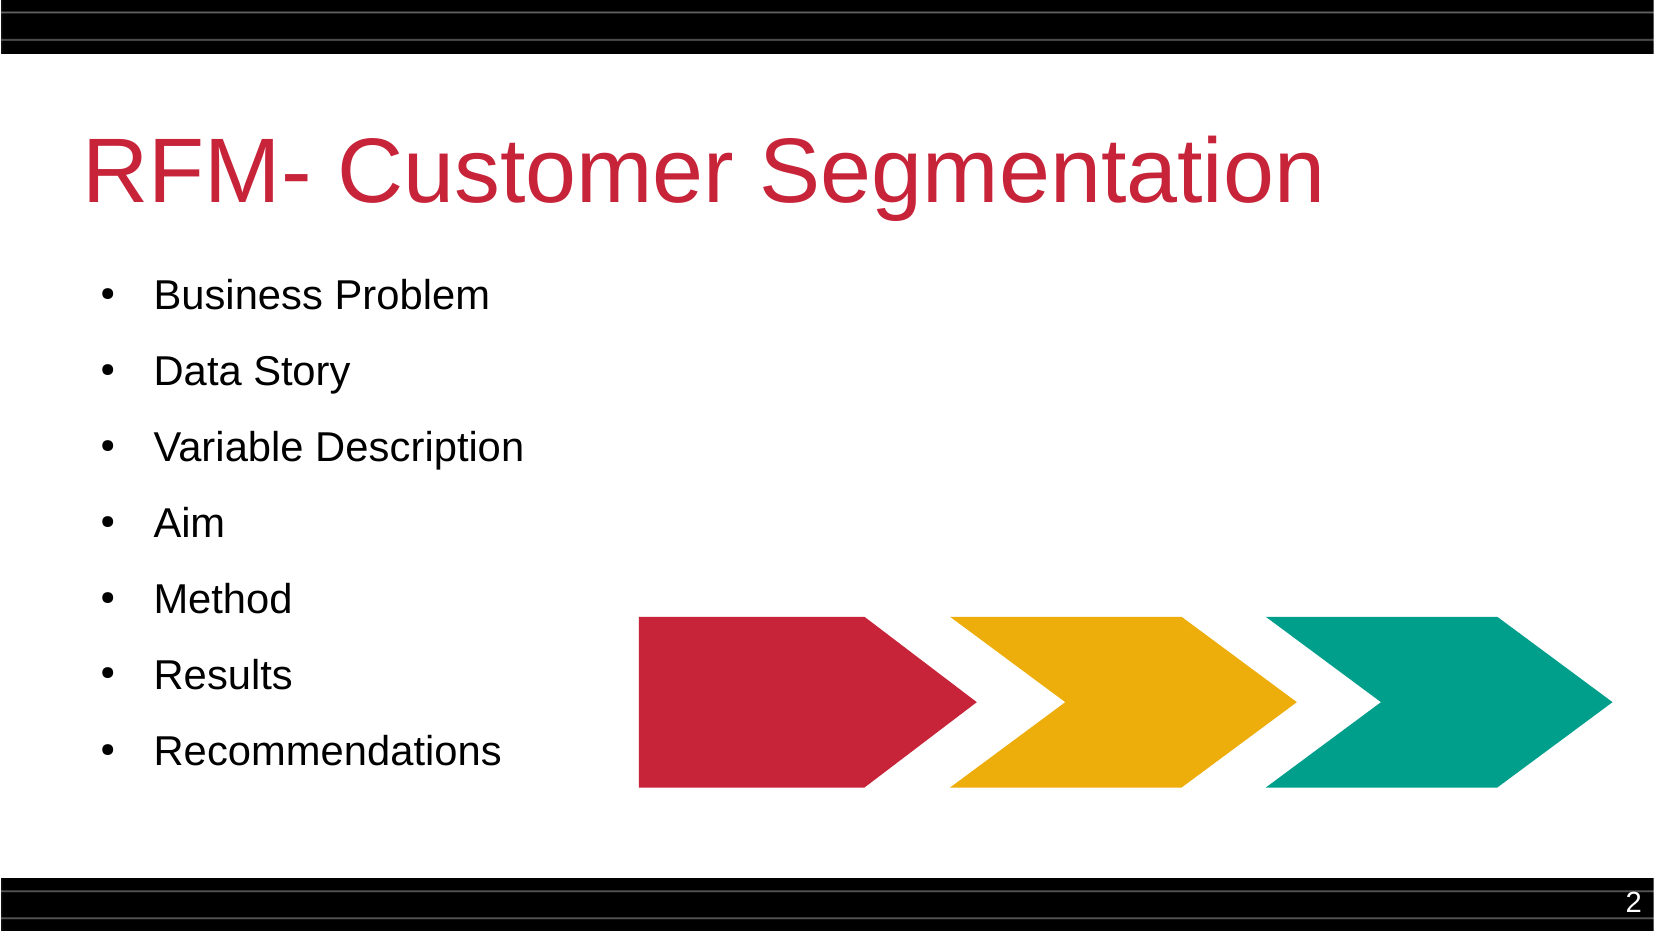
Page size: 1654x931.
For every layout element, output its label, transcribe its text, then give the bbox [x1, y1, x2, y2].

text_box [950, 616, 1297, 788]
title RFM- Customer Segmentation [82, 92, 1571, 249]
text_box [638, 616, 977, 788]
picture [1, 0, 1654, 54]
list Business Problem Data Story Variable Description Aim Method Results Recommendations [82, 271, 1571, 851]
picture [1, 878, 1654, 931]
